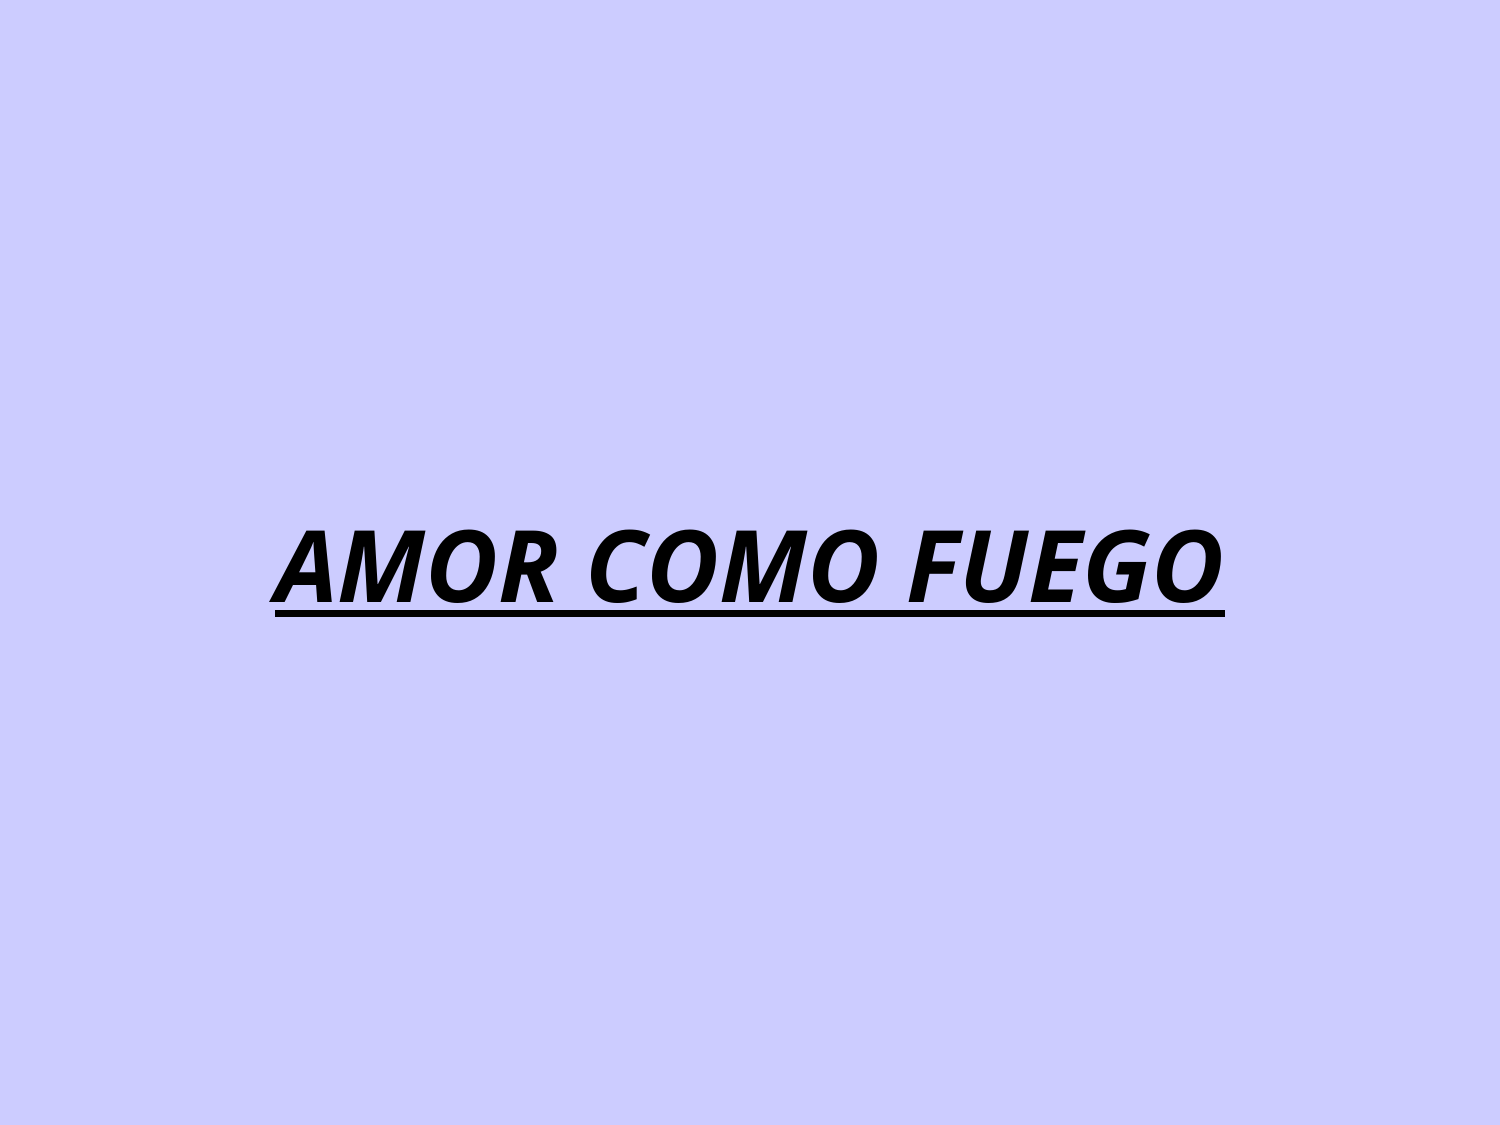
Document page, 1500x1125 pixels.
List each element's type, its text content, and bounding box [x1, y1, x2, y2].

title AMOR COMO FUEGO [112, 441, 1388, 684]
